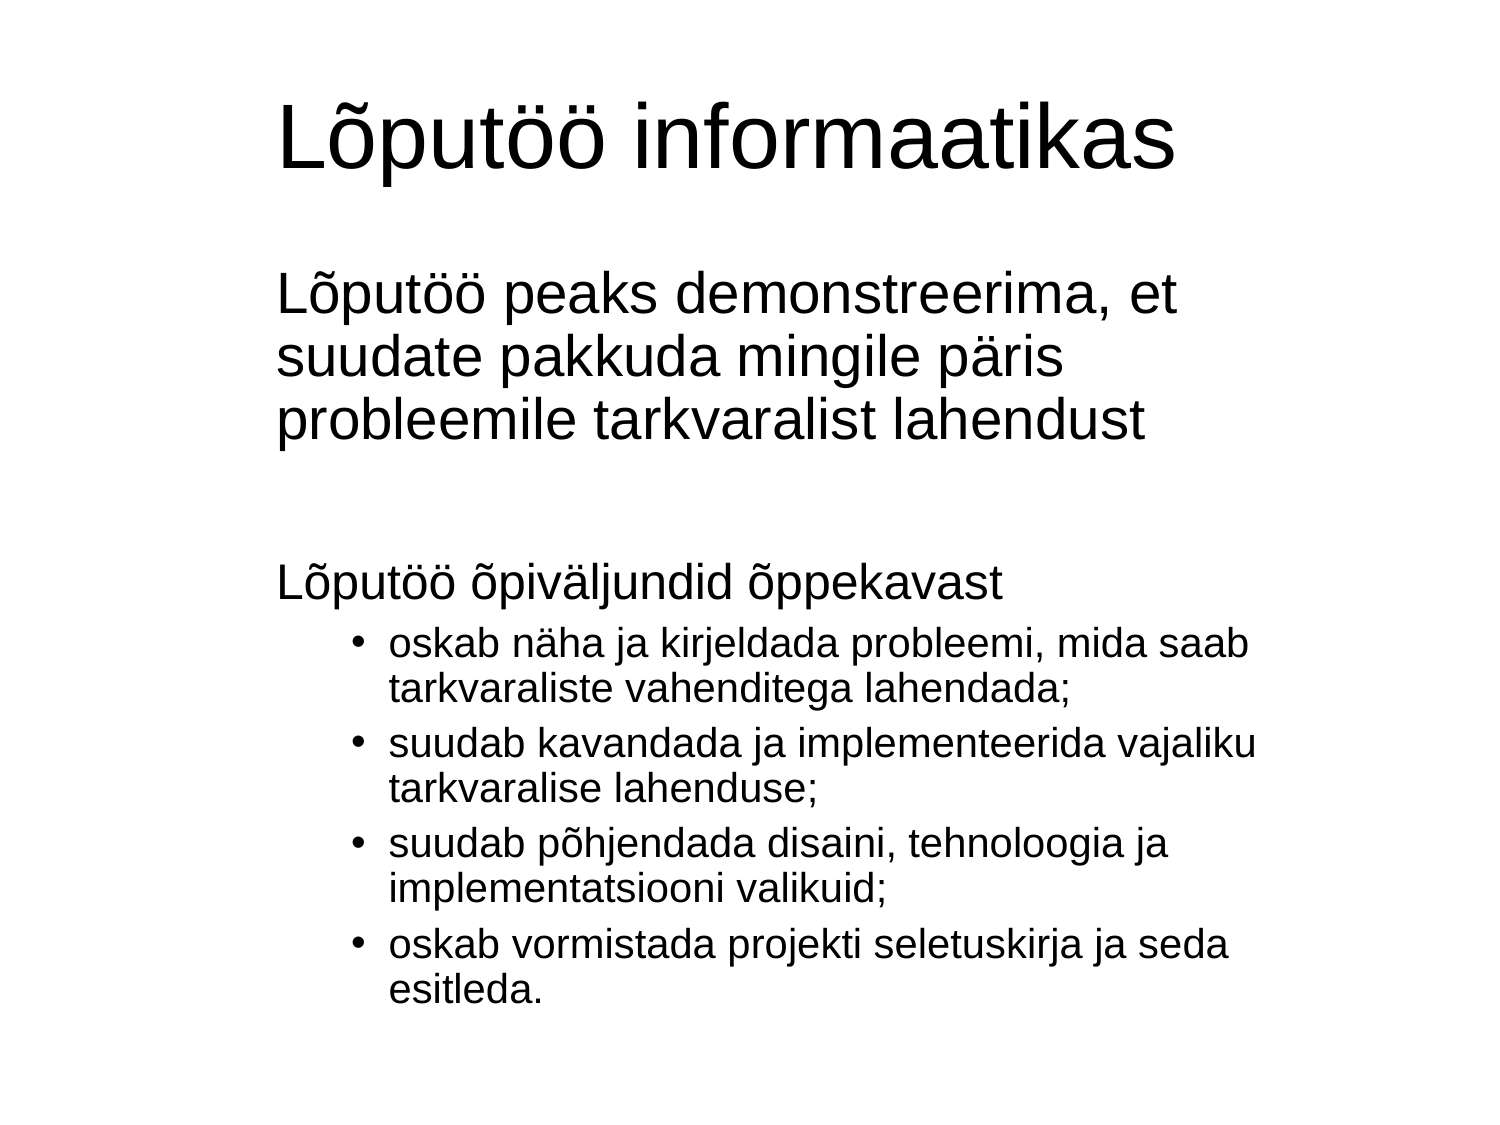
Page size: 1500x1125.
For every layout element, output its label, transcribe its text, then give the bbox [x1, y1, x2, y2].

title Lõputöö informaatikas [276, 44, 1361, 233]
list Lõputöö peaks demonstreerima, et suudate pakkuda mingile päris probleemile tarkvaralist lahendust Lõputöö õpiväljundid õppekavast oskab näha ja kirjeldada probleemi, mida saab tarkvaraliste vahenditega lahendada; suudab kavandada ja implementeerida vajaliku tarkvaralise lahenduse; suudab põhjendada disaini, tehnoloogia ja implementatsiooni valikuid; oskab vormistada projekti seletuskirja ja seda esitleda. [276, 263, 1361, 1049]
